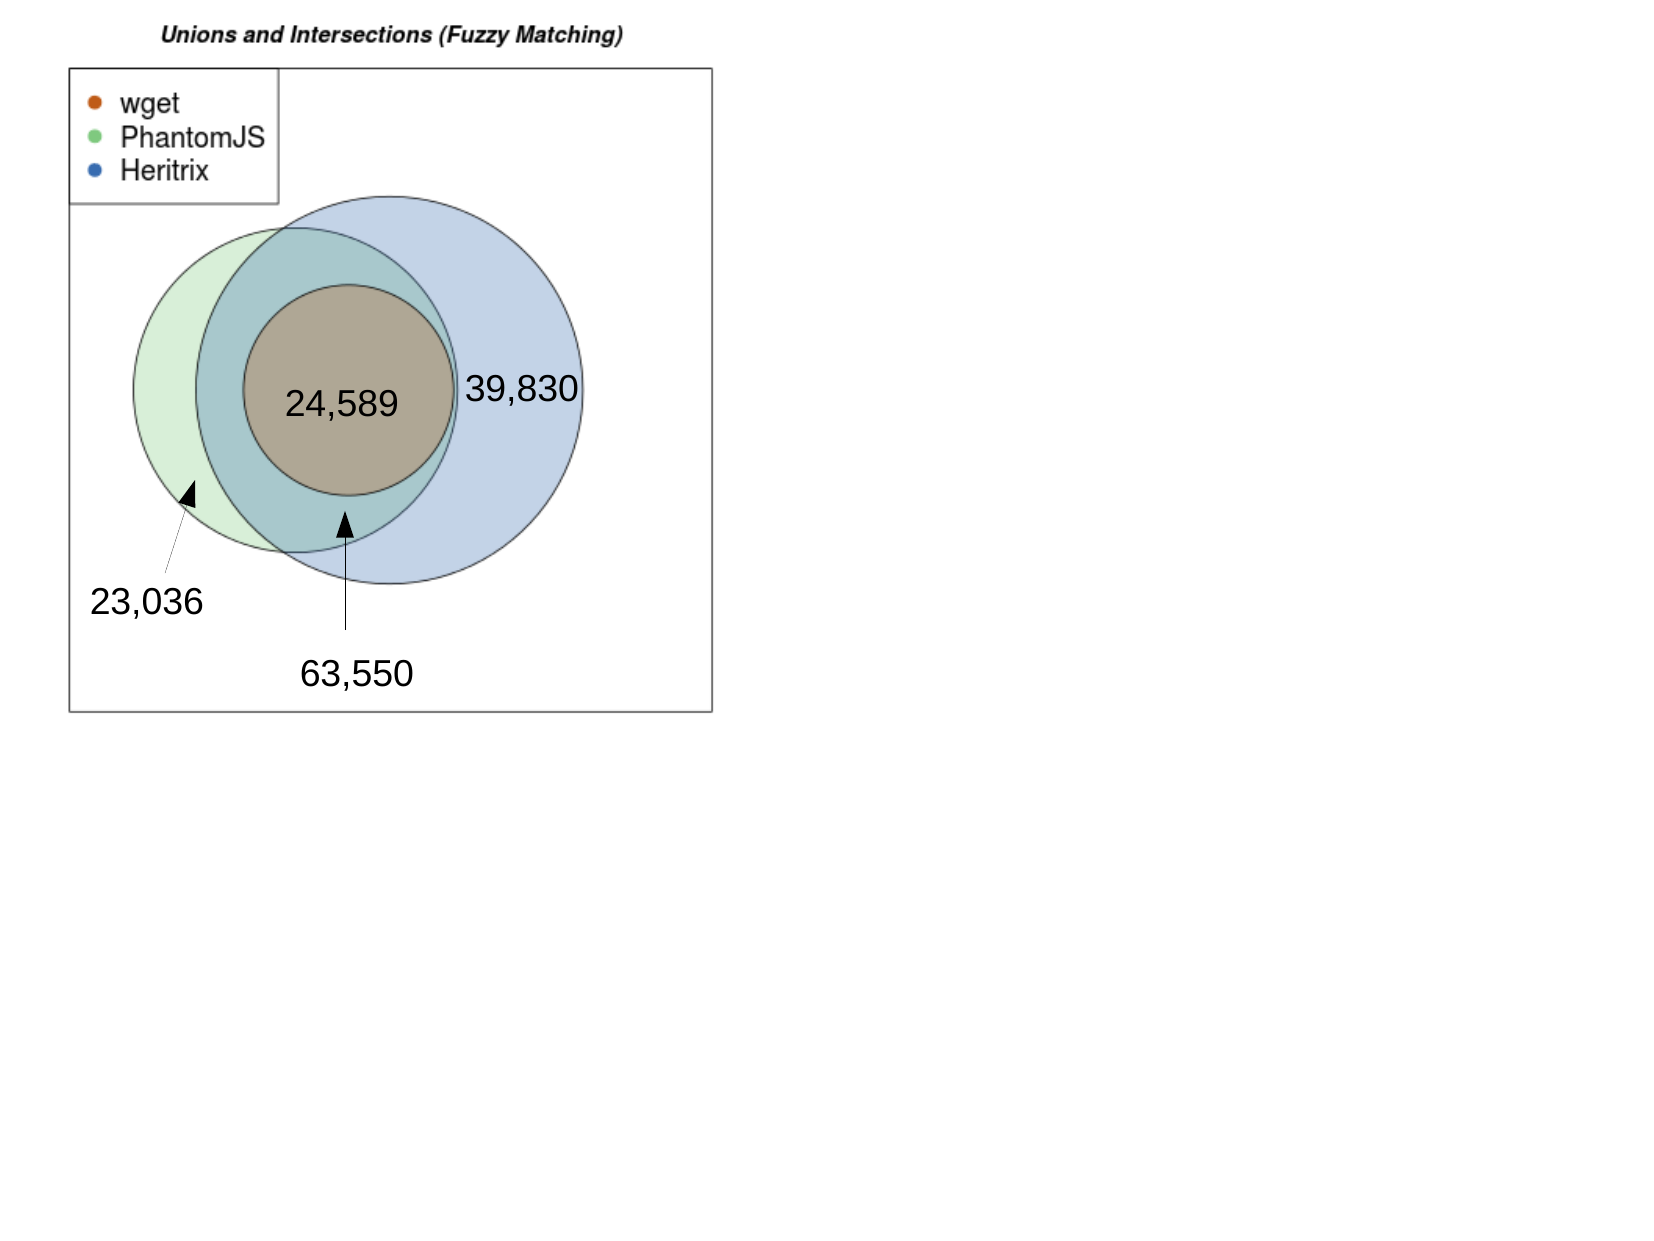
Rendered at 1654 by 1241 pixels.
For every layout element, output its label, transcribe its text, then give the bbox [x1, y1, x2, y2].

picture [0, 0, 782, 782]
text_box 24,589 [270, 375, 436, 432]
text_box 63,550 [285, 645, 451, 702]
text_box 23,036 [75, 573, 241, 631]
text_box 39,830 [450, 360, 616, 417]
